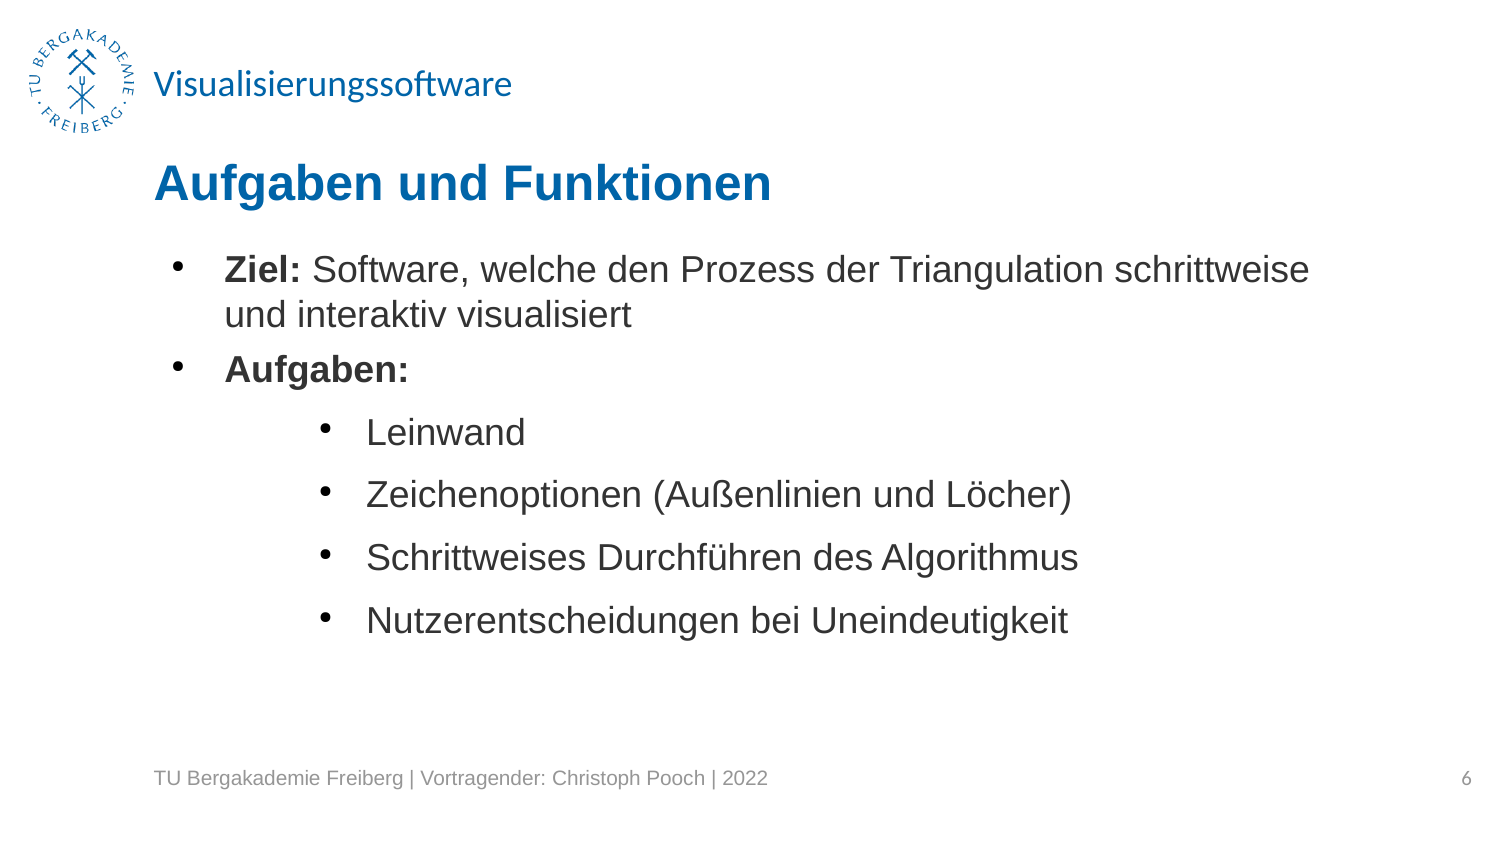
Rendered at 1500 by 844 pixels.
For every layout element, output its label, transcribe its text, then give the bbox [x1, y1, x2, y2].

slide_number <Foliennummer> [1352, 764, 1473, 825]
footer TU Bergakademie Freiberg | Vortragender: Christoph Pooch | 2022 [153, 764, 1353, 824]
list Aufgaben und Funktionen [153, 150, 1353, 221]
list Aufgaben: Leinwand Zeichenoptionen (Außenlinien und Löcher) Schrittweises Durchführen des Algorithmus Nutzerentscheidungen bei Uneindeutigkeit [153, 345, 1353, 739]
list Ziel: Software, welche den Prozess der Triangulation schrittweise und interaktiv visualisiert [153, 244, 1353, 345]
title Visualisierungssoftware [153, 29, 1353, 133]
picture [29, 29, 134, 133]
